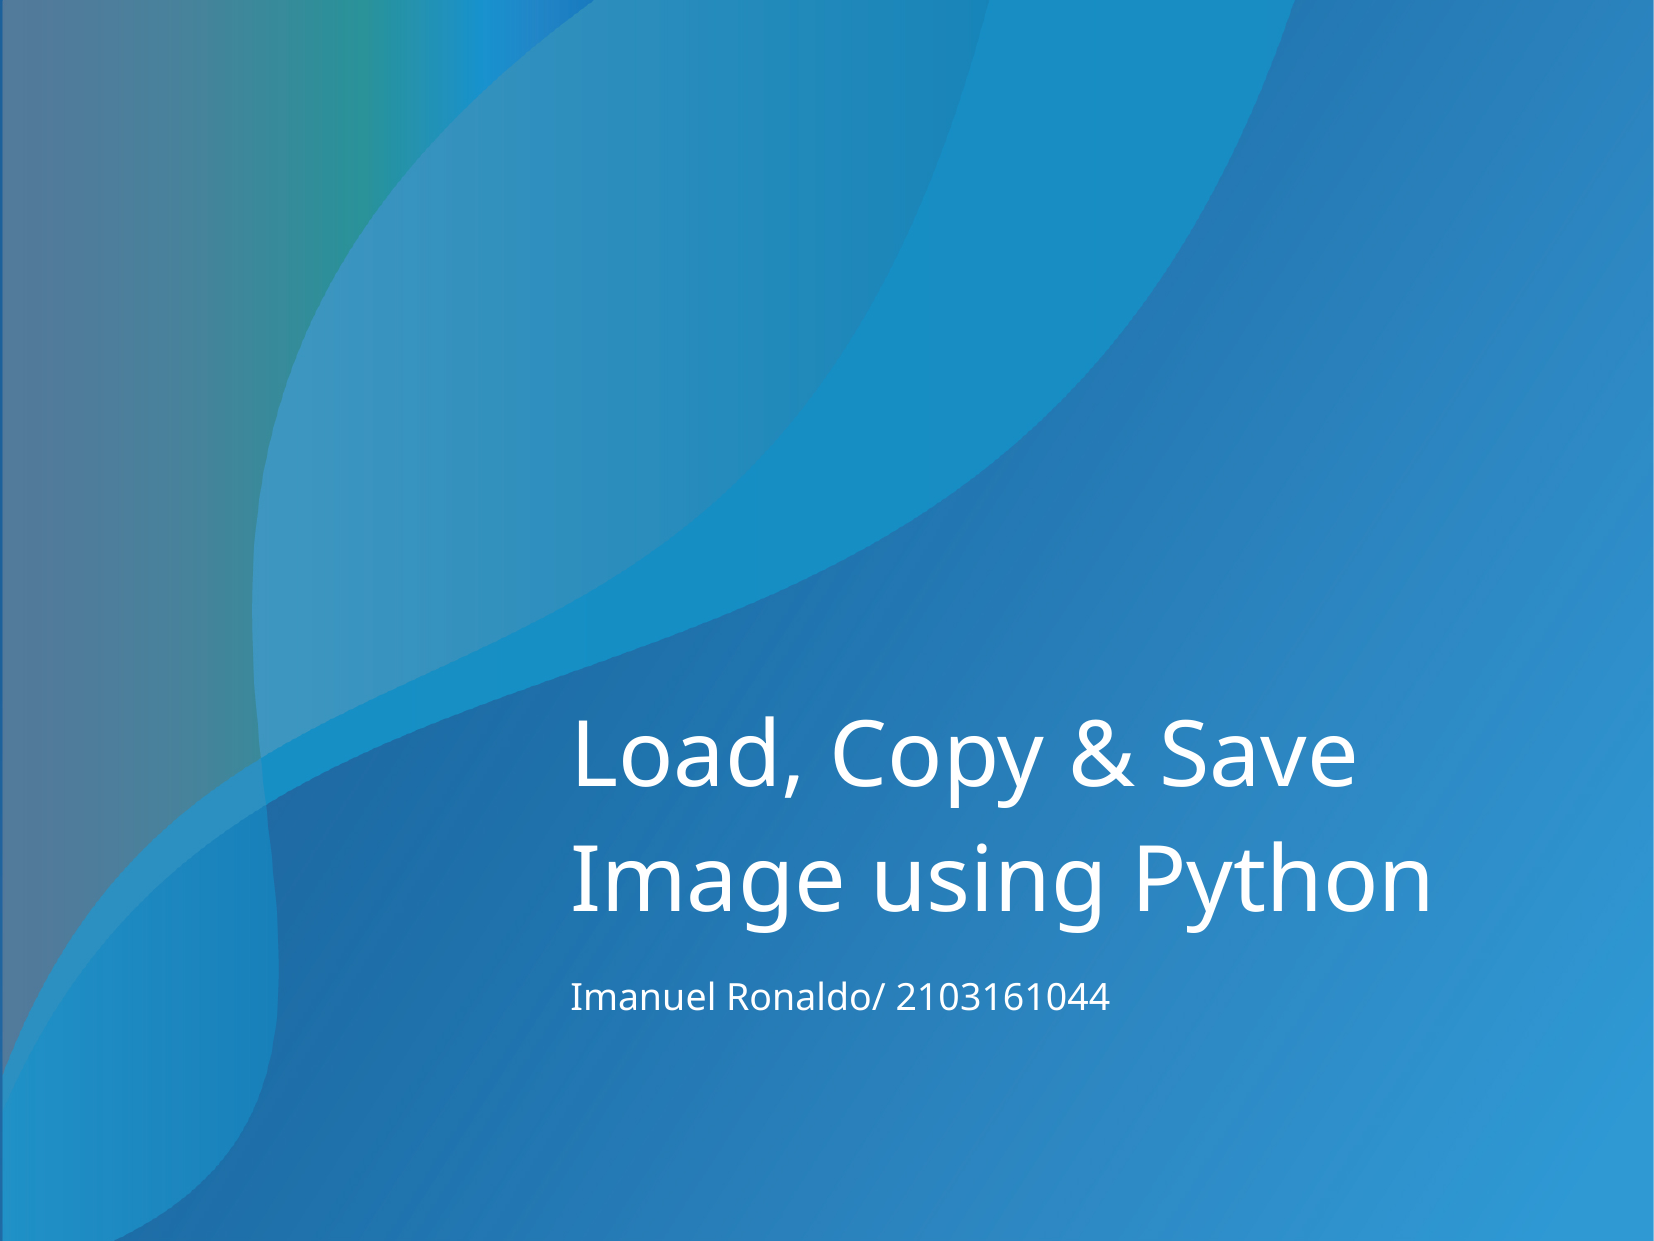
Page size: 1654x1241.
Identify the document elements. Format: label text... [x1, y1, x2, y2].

title Load, Copy & Save Image using Python [570, 702, 1497, 925]
picture [0, 0, 1654, 1241]
subtitle Imanuel Ronaldo/ 2103161044 [570, 927, 1262, 1066]
